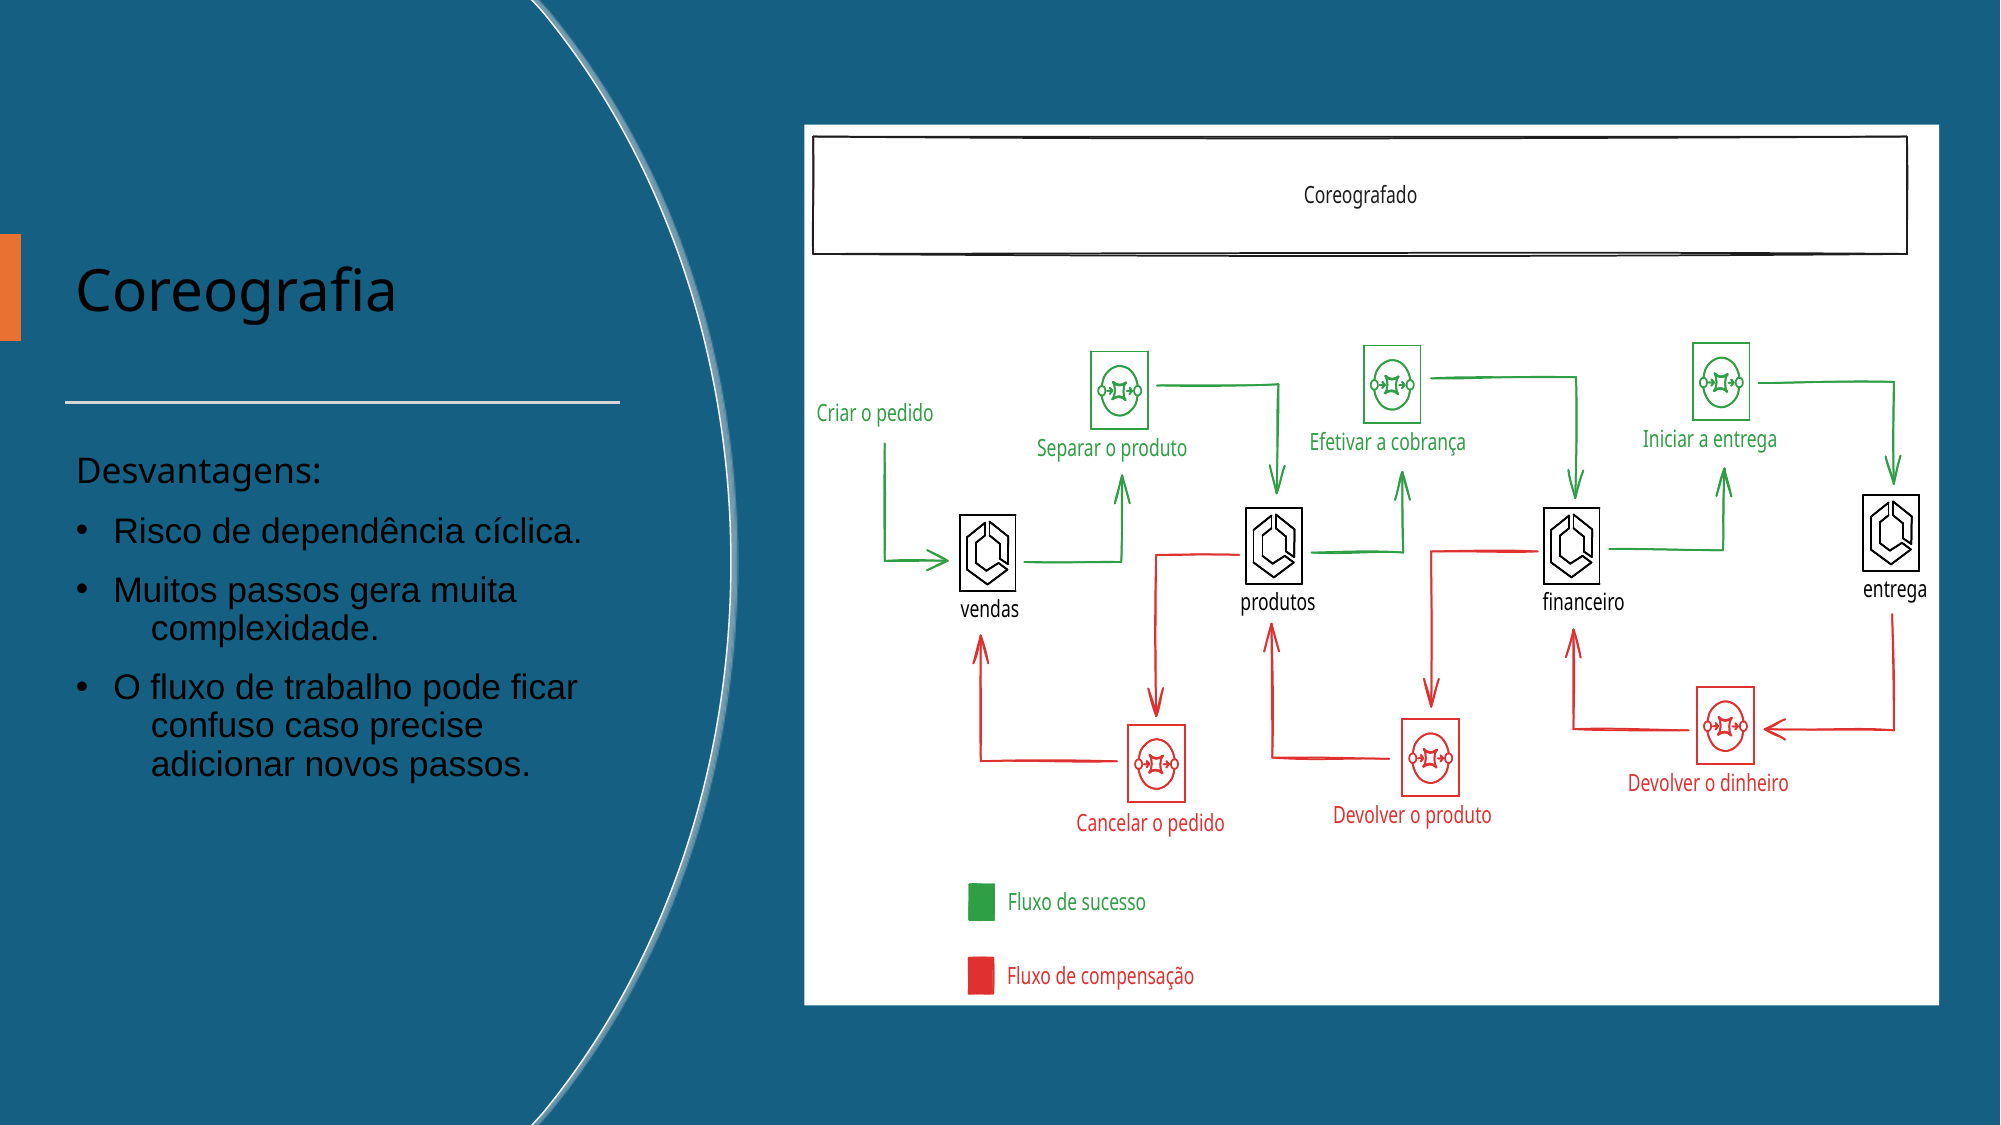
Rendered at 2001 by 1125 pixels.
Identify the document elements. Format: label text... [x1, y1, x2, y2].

list Desvantagens: Risco de dependência cíclica. Muitos passos gera muita complexidade. O fluxo de trabalho pode ficar confuso caso precise adicionar novos passos. [60, 445, 626, 972]
title Coreografia [60, 190, 625, 394]
text_box [0, 0, 2000, 1125]
picture [803, 124, 1940, 1006]
